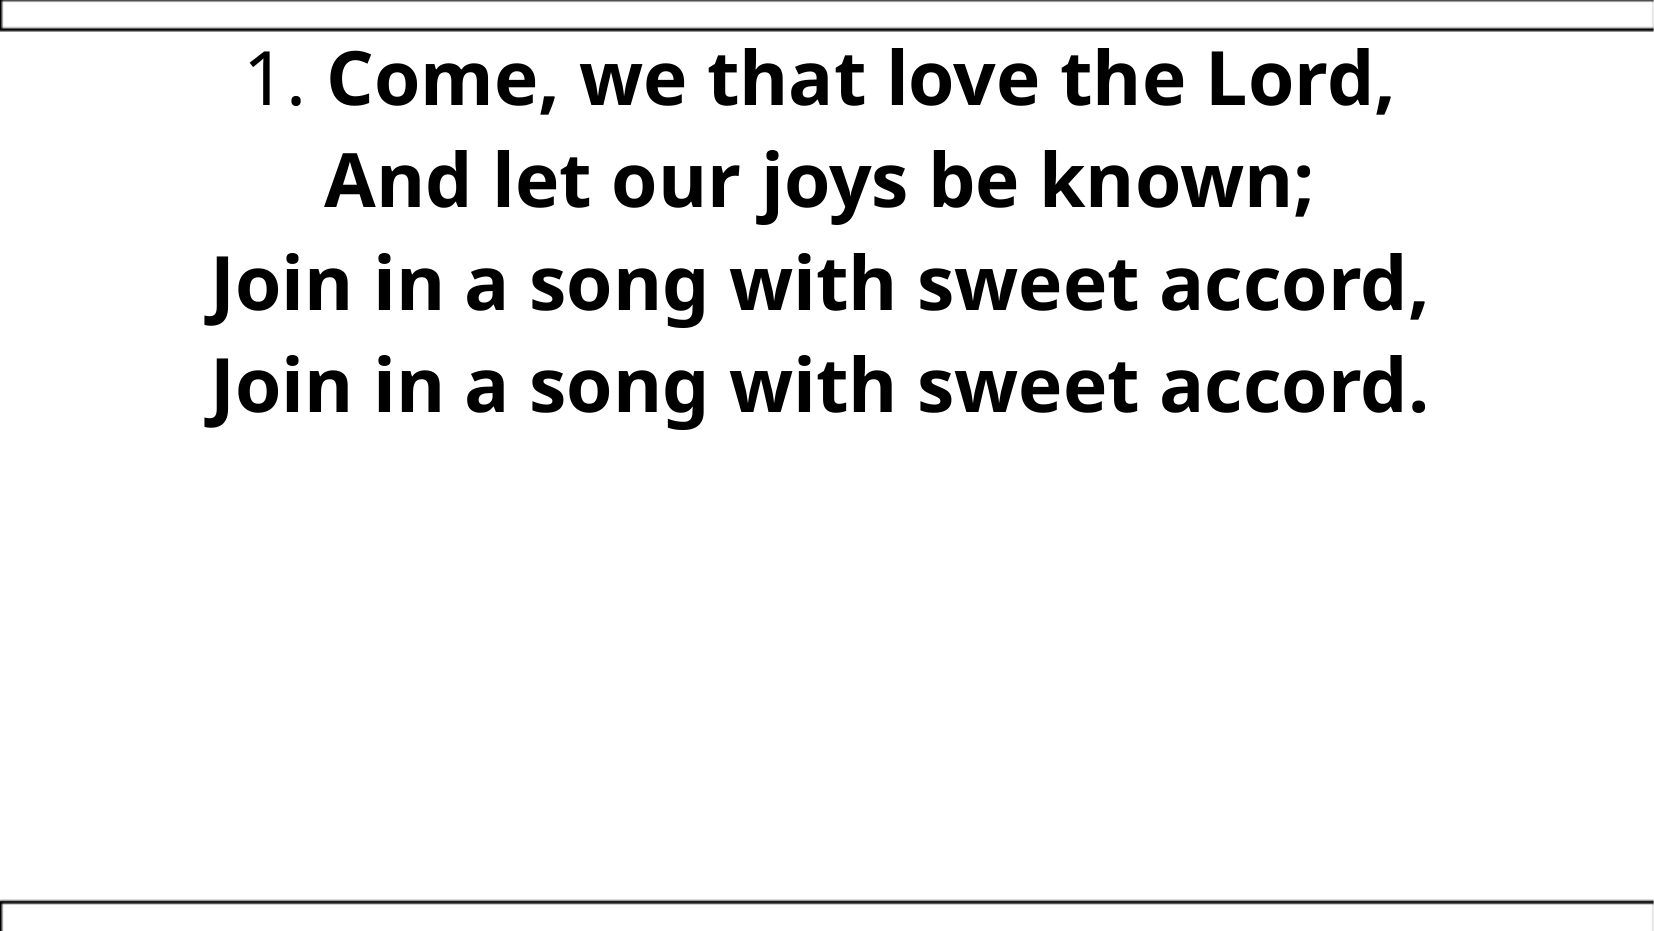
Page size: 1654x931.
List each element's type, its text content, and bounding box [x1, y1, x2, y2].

picture [0, 0, 1654, 931]
title 1. Come, we that love the Lord, And let our joys be known; Join in a song with sweet accord, Join in a song with sweet accord. [126, 25, 1516, 461]
